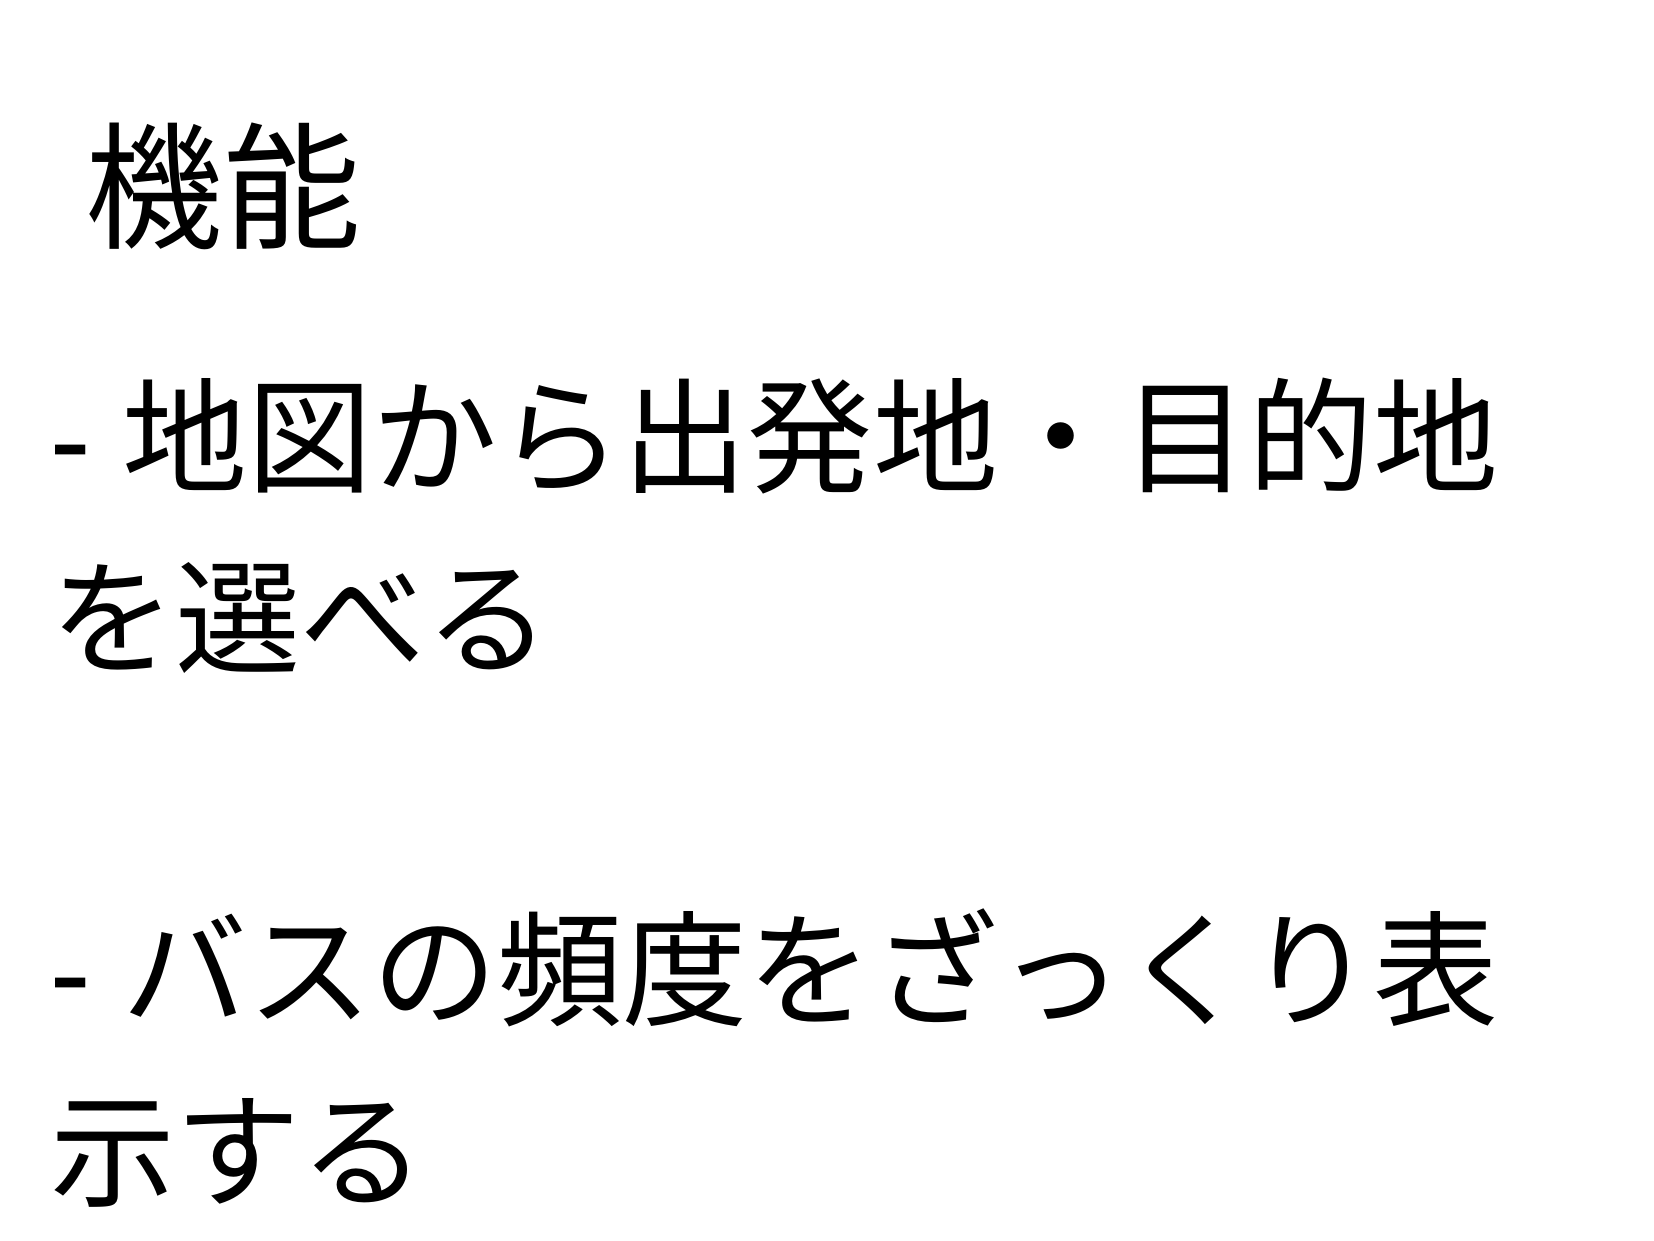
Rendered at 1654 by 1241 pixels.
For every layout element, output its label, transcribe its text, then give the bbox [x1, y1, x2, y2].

text_box - 地図から出発地・目的地を選べる - バスの頻度をざっくり表示する ( もちろん、詳しい表示もできる ） [35, 330, 1607, 1221]
text_box 機能 [70, 72, 922, 225]
